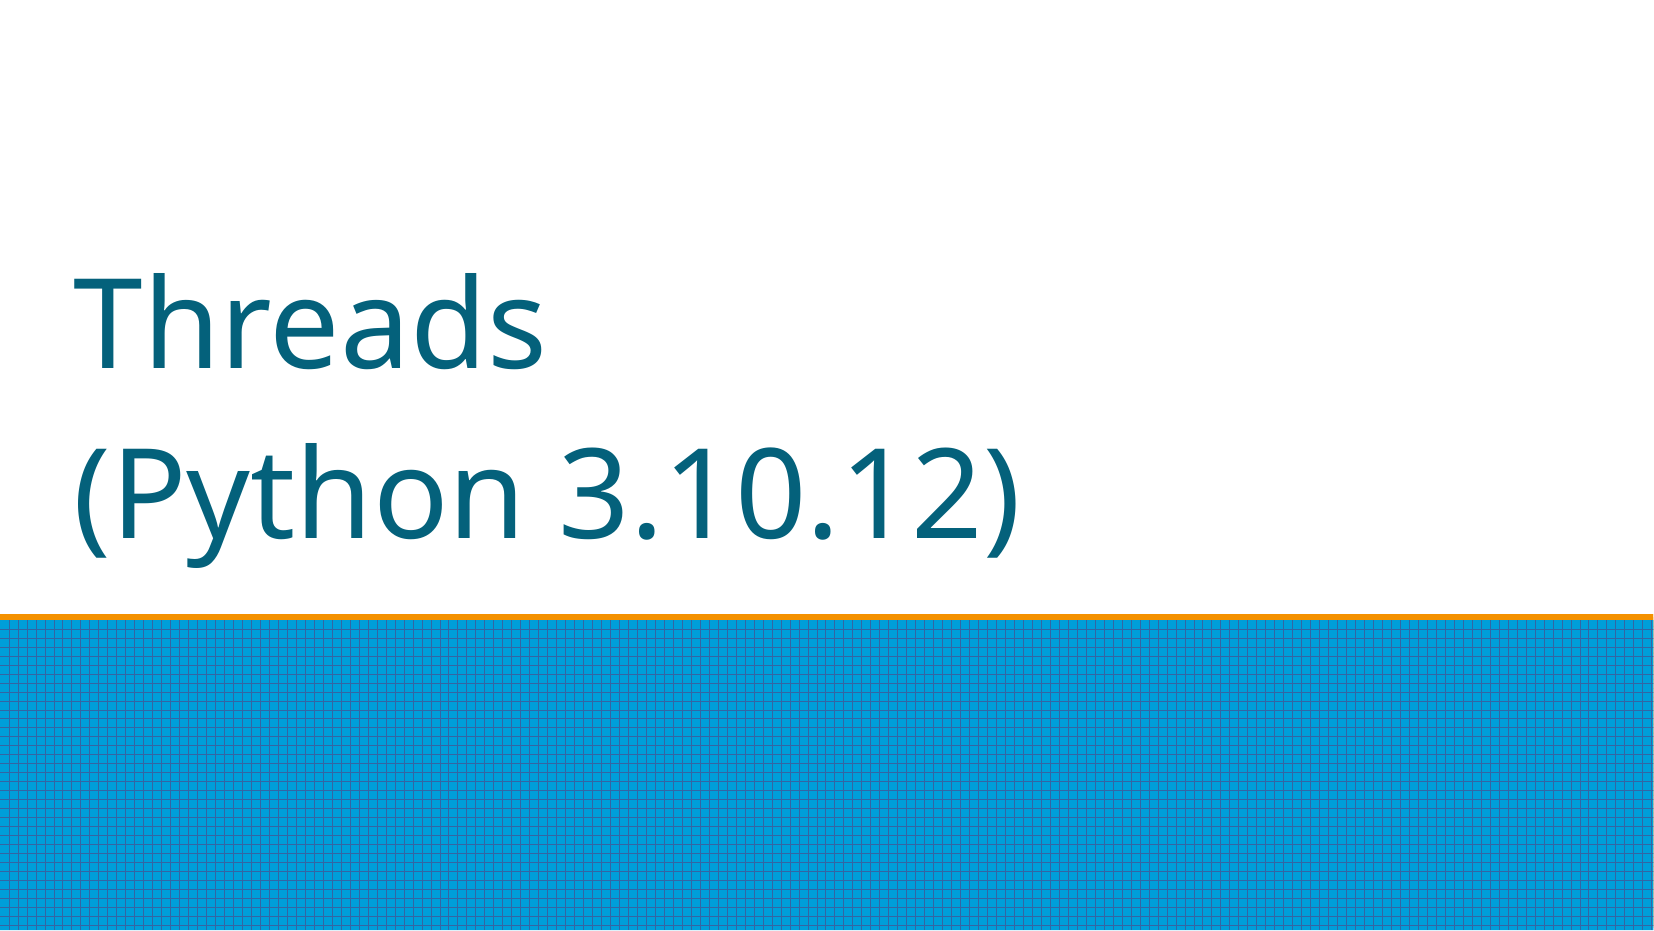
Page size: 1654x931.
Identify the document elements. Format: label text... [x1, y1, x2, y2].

title Threads (Python 3.10.12) [73, 44, 1551, 576]
